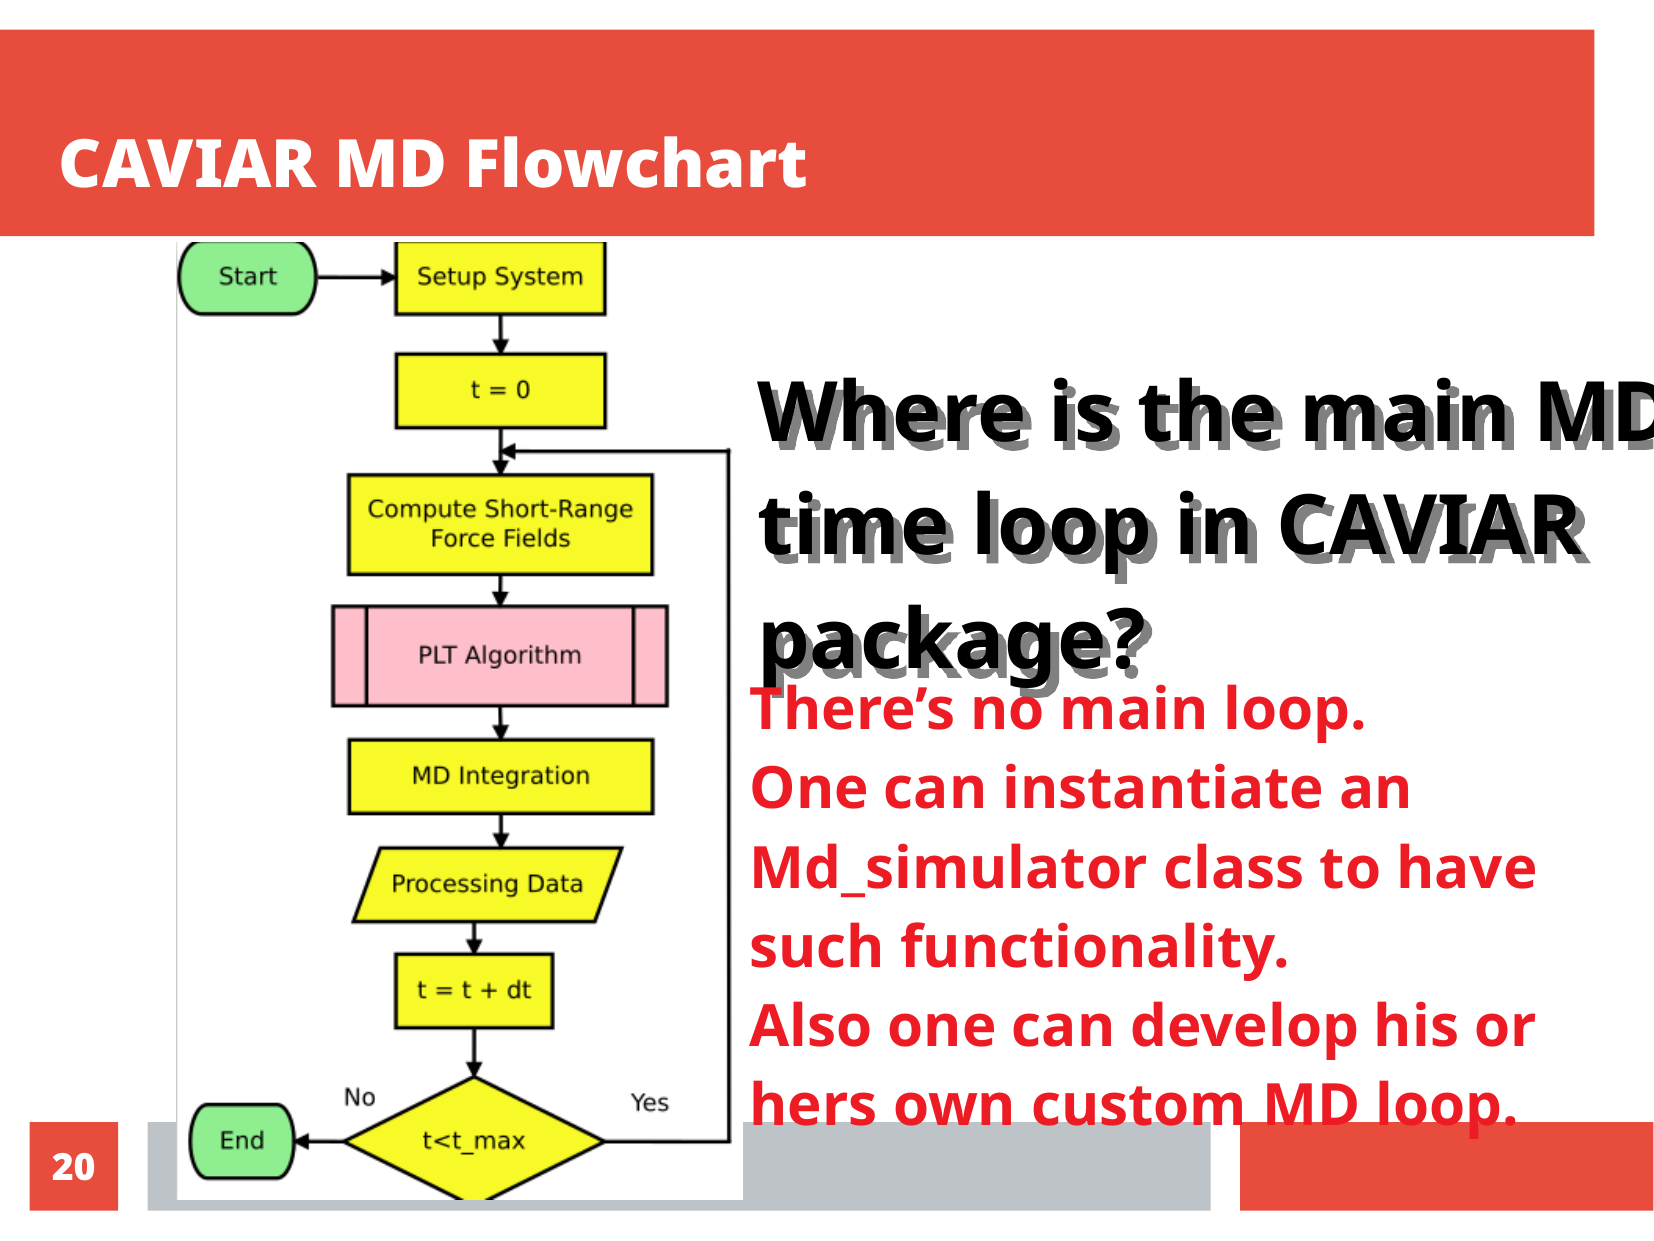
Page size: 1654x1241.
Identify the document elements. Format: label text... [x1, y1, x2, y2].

text_box Where is the main MD time loop in CAVIAR package? [742, 345, 1654, 651]
title CAVIAR MD Flowchart [59, 59, 1595, 207]
picture [176, 242, 743, 1201]
text_box There’s no main loop. One can instantiate an Md_simulator class to have such functionality. Also one can develop his or hers own custom MD loop. [735, 660, 1576, 1149]
